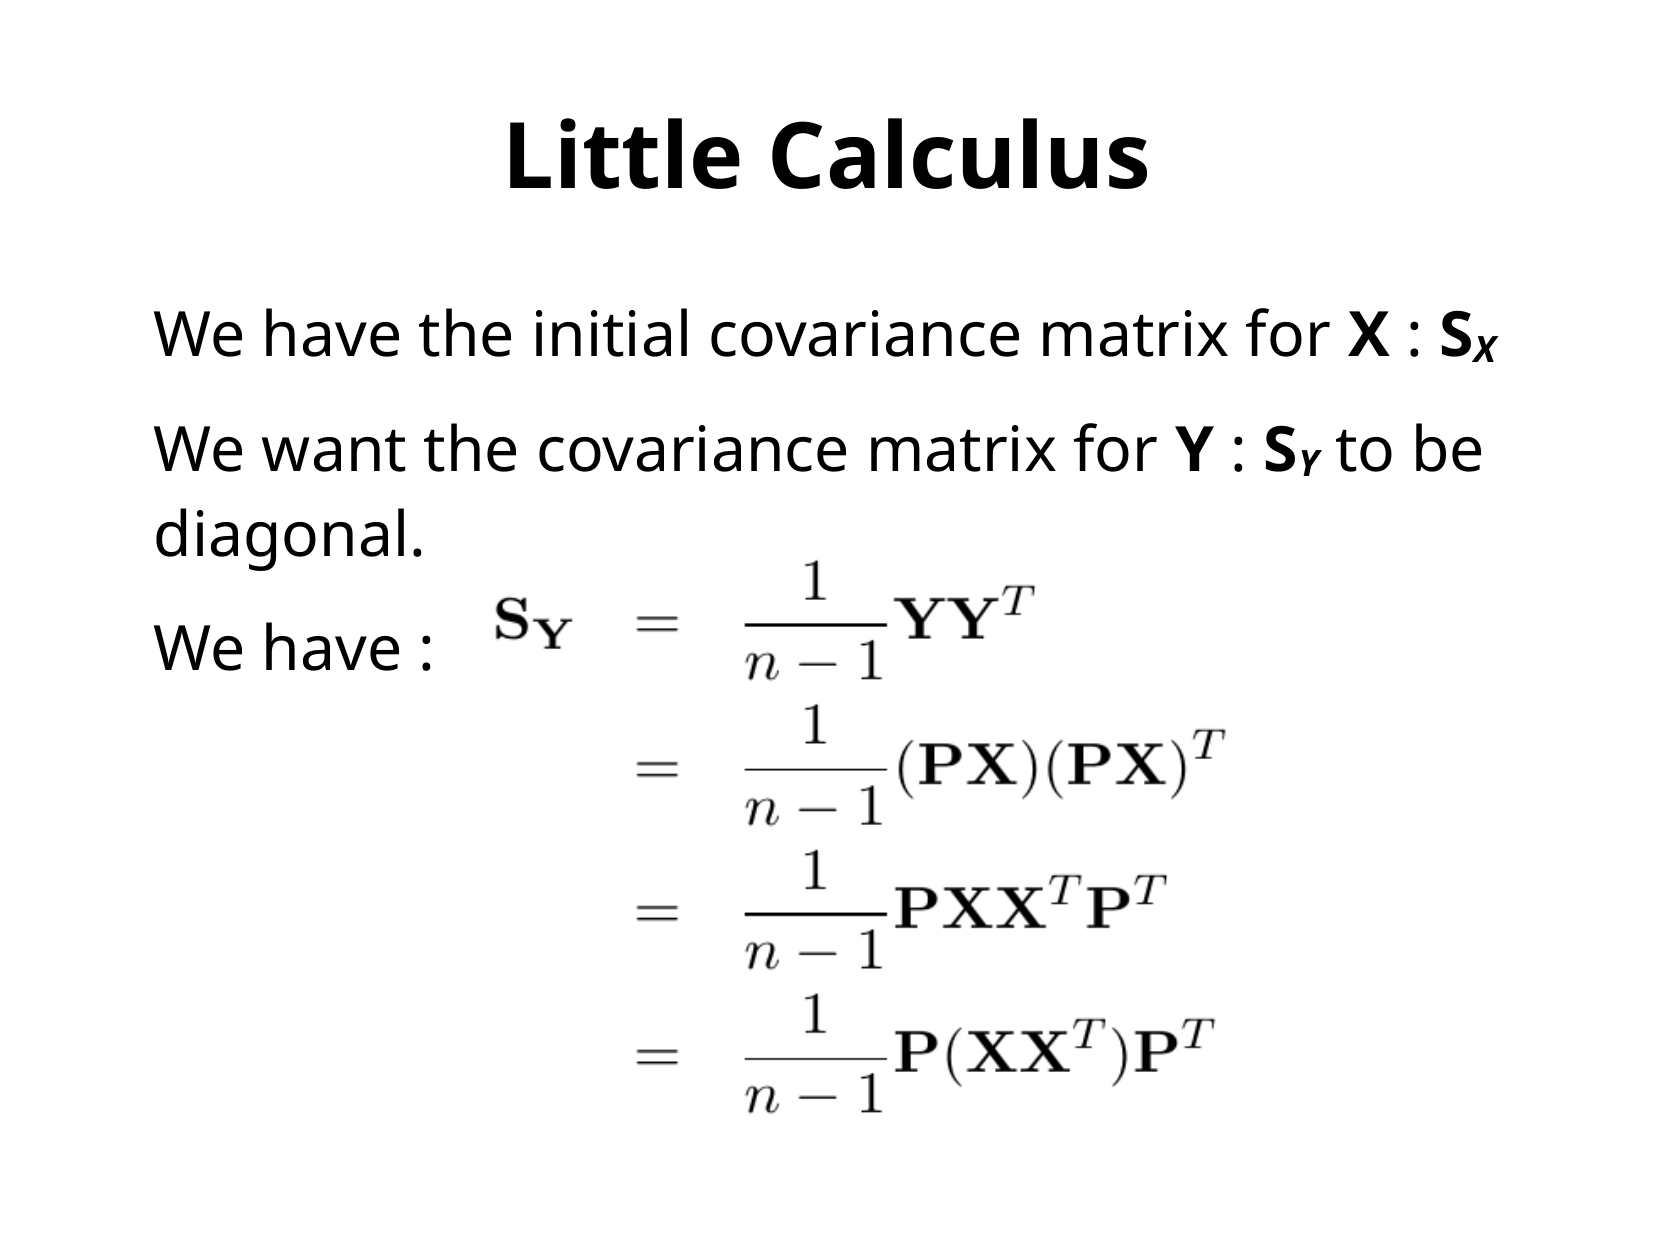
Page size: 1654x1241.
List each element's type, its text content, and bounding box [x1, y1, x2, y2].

picture [476, 534, 1253, 1138]
title Little Calculus [82, 49, 1571, 257]
list We have the initial covariance matrix for X : SX We want the covariance matrix for Y : SY to be diagonal. We have : [82, 290, 1571, 1126]
